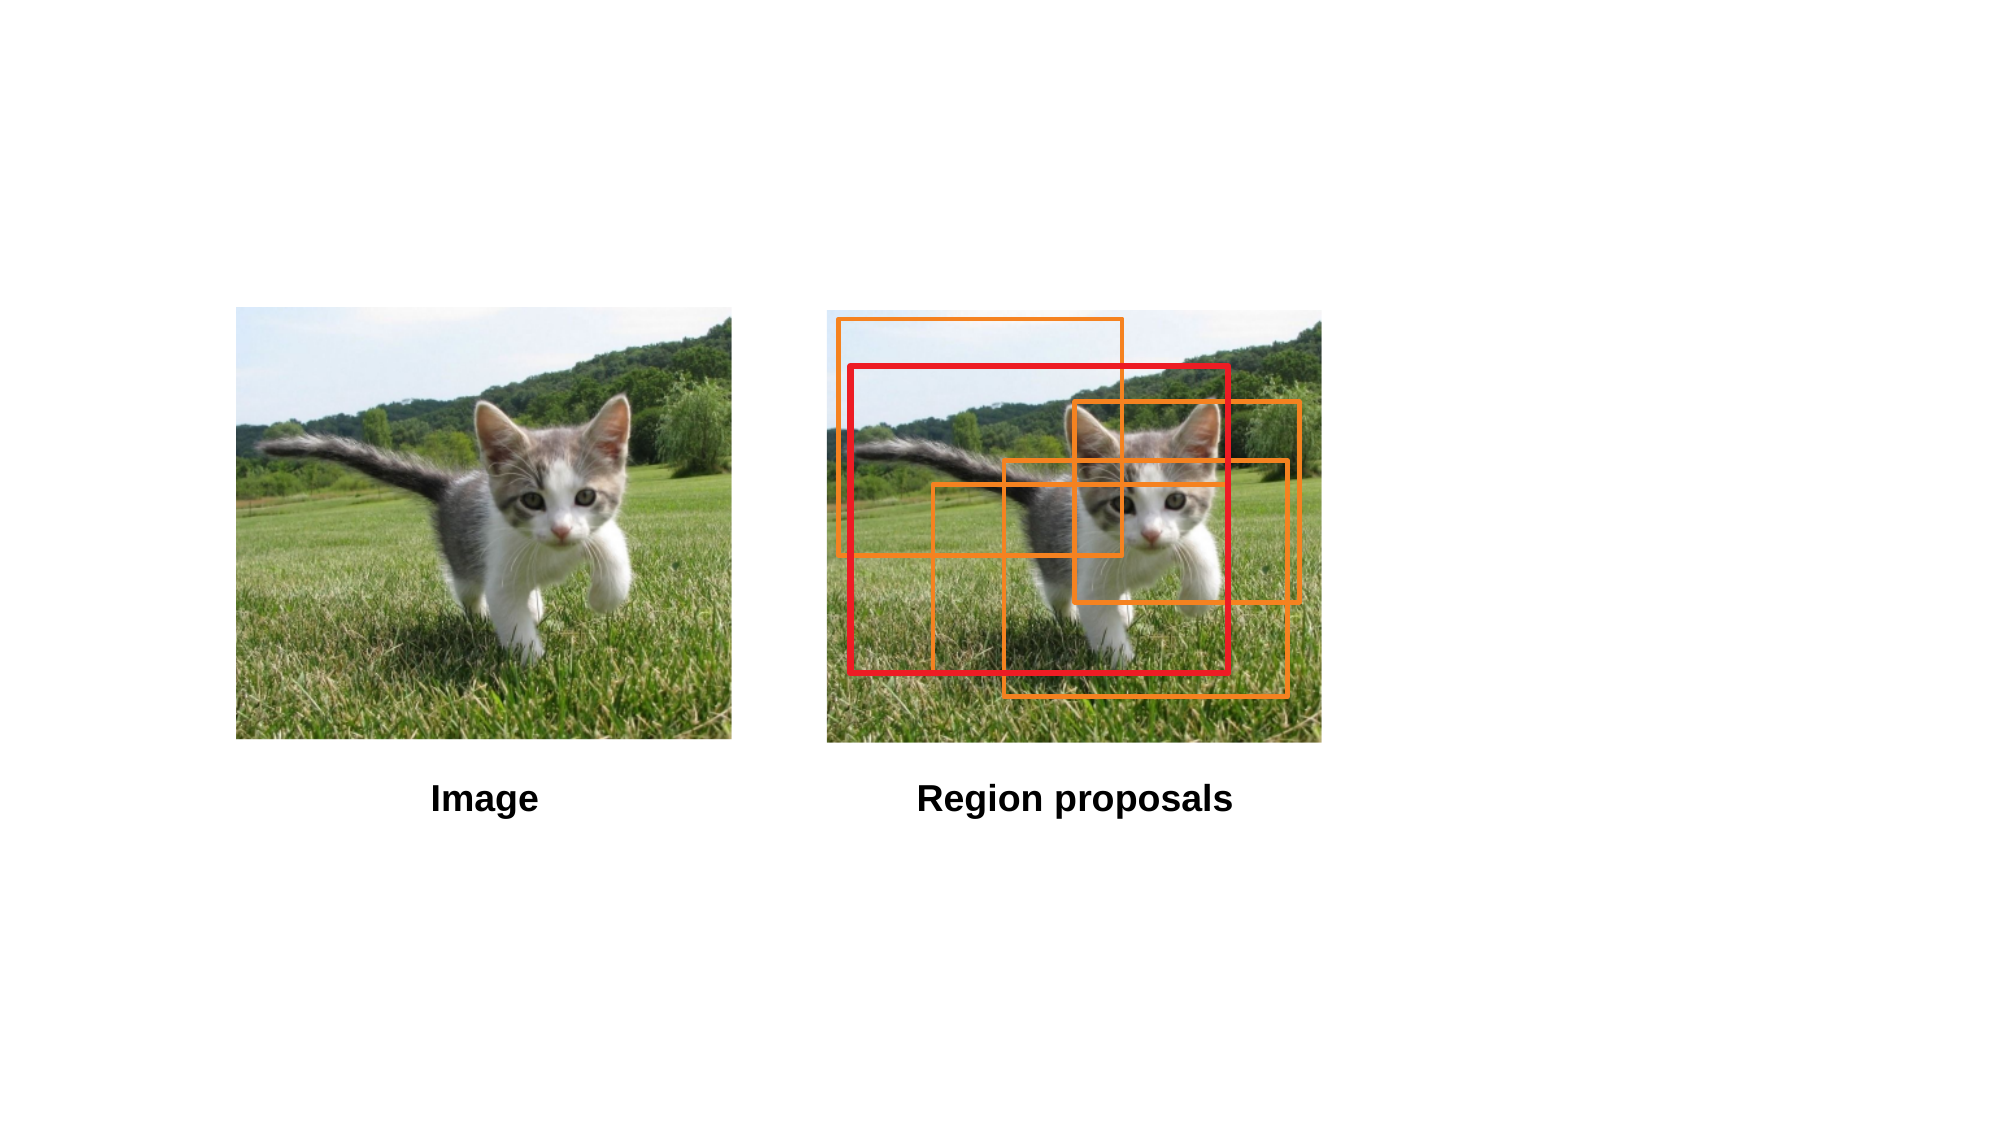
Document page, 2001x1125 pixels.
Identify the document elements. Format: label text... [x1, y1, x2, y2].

picture [236, 307, 734, 741]
text_box Region proposals [901, 770, 1249, 827]
text_box Image [415, 770, 554, 827]
picture [826, 310, 1324, 745]
